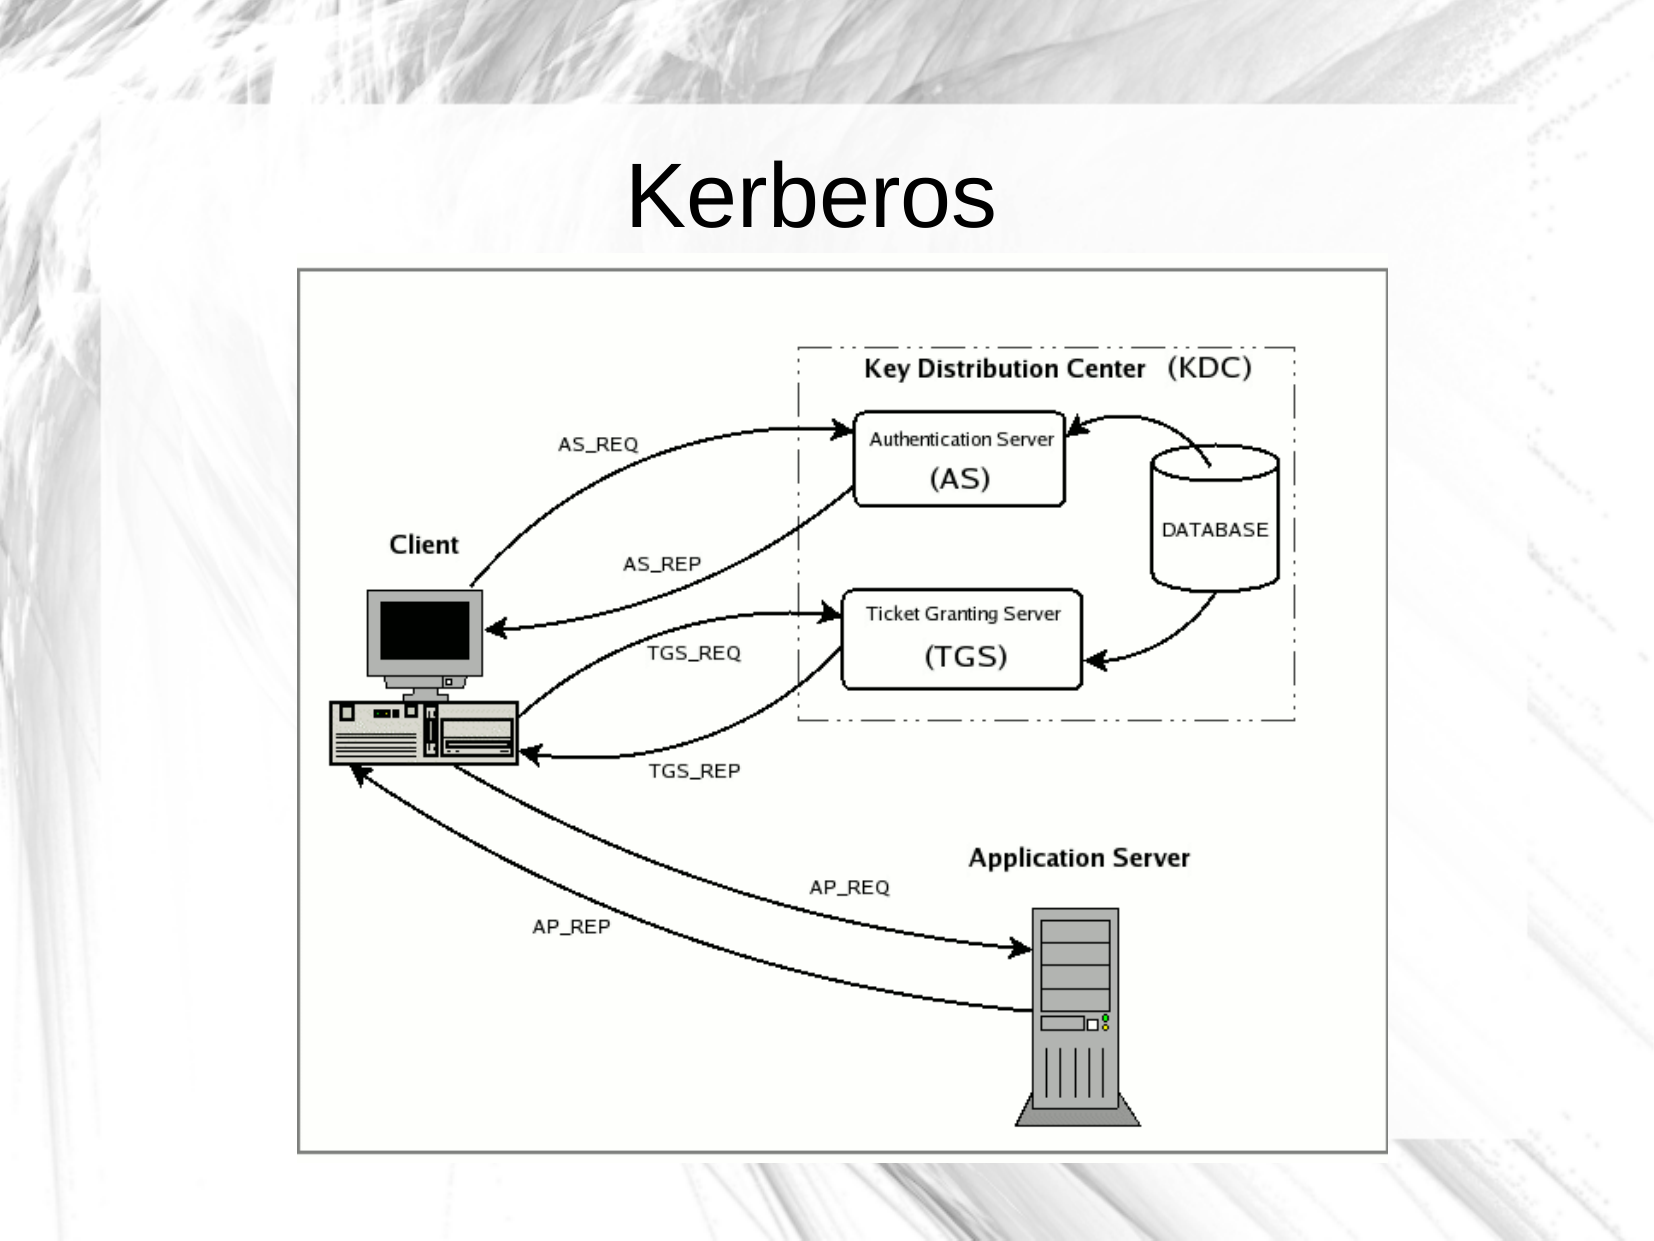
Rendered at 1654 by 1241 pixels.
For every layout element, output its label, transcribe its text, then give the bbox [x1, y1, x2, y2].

title Kerberos [118, 119, 1506, 273]
picture [0, 0, 1654, 1241]
